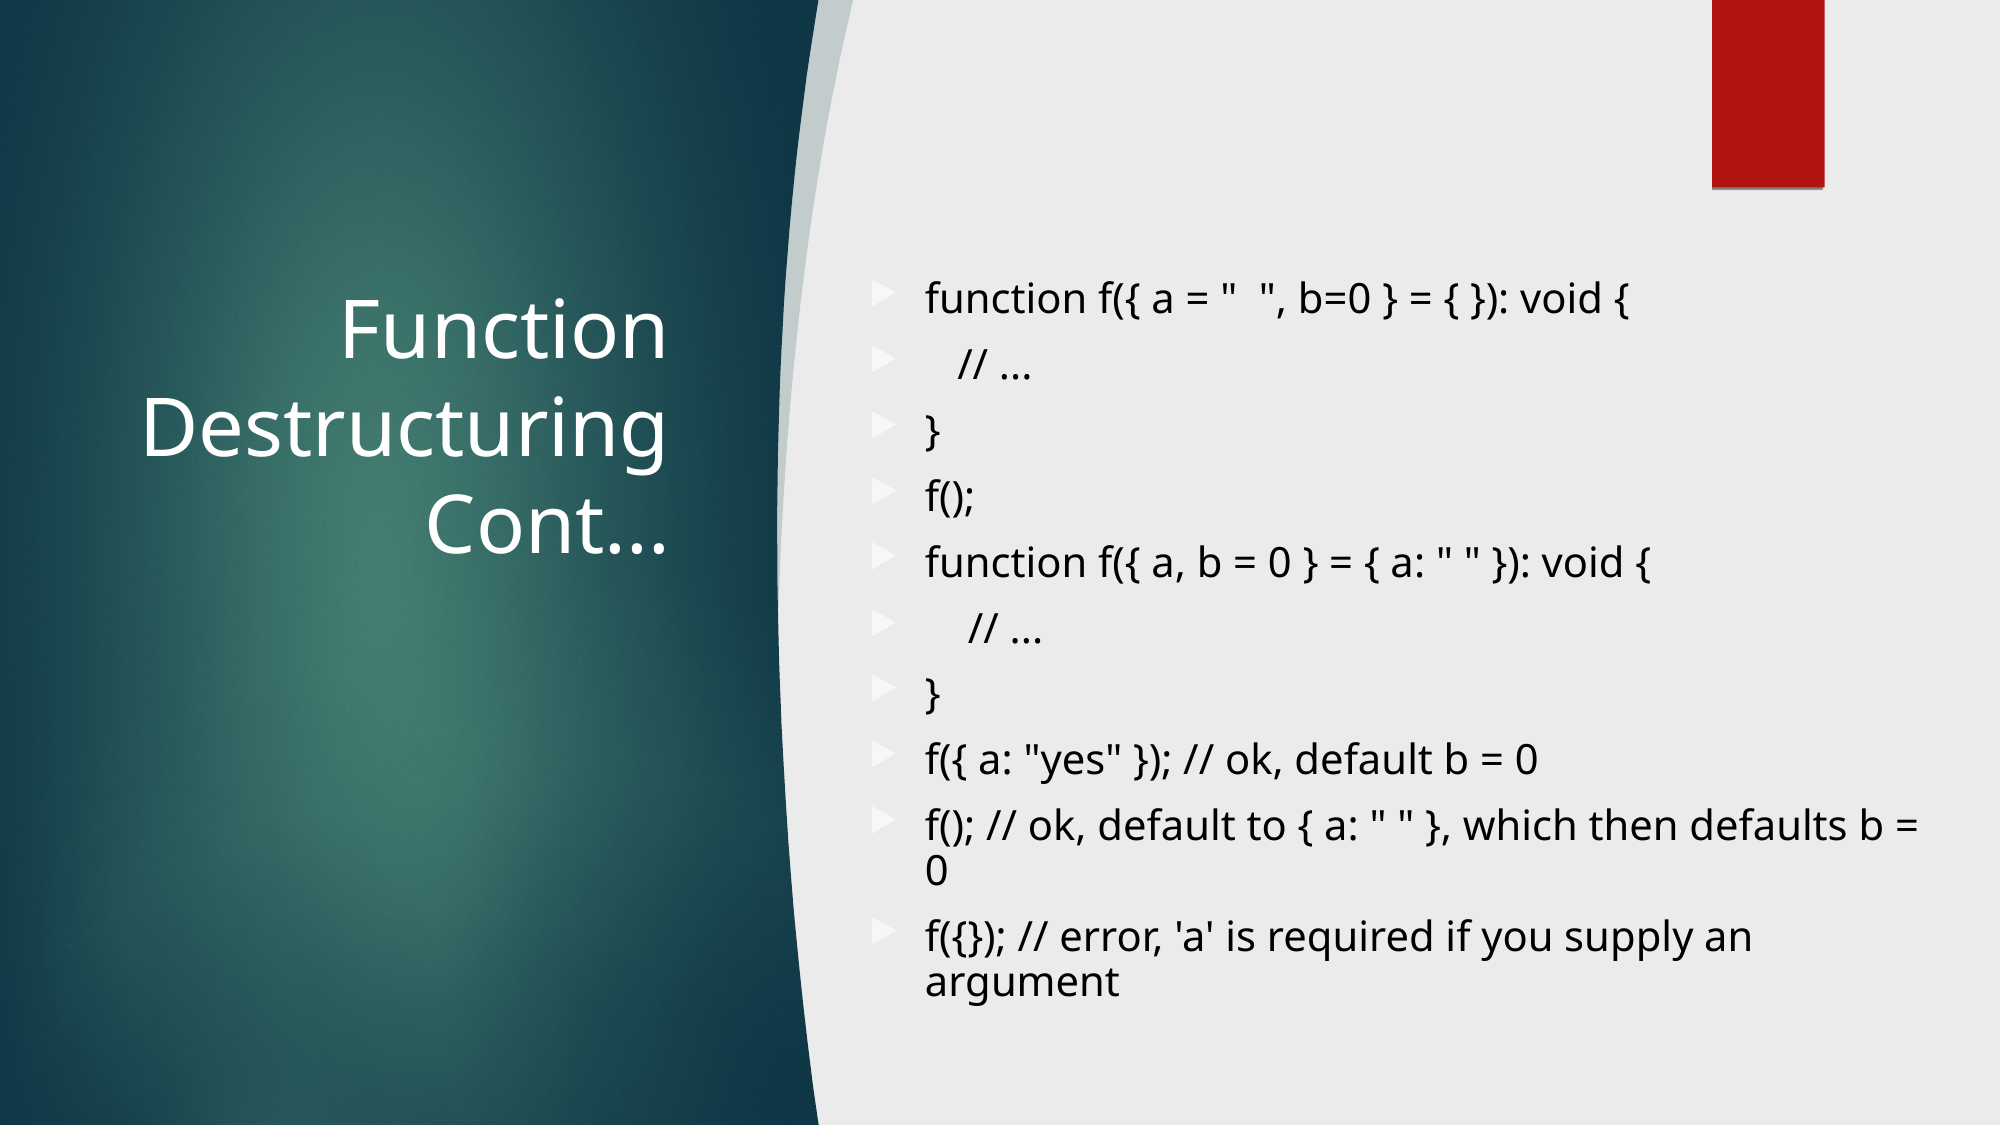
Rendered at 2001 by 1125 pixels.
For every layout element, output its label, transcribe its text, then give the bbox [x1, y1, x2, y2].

text_box [0, 0, 2000, 1125]
title Function Destructuring Cont... [107, 270, 685, 1004]
list function f({ a = " ", b=0 } = { }): void { // ... } f(); function f({ a, b = 0 } = { a: " " }): void { // ... } f({ a: "yes" }); // ok, default b = 0 f(); // ok, default to { a: " " }, which then defaults b = 0 f({}); // error, 'a' is required if you supply an argument [853, 270, 1959, 1064]
